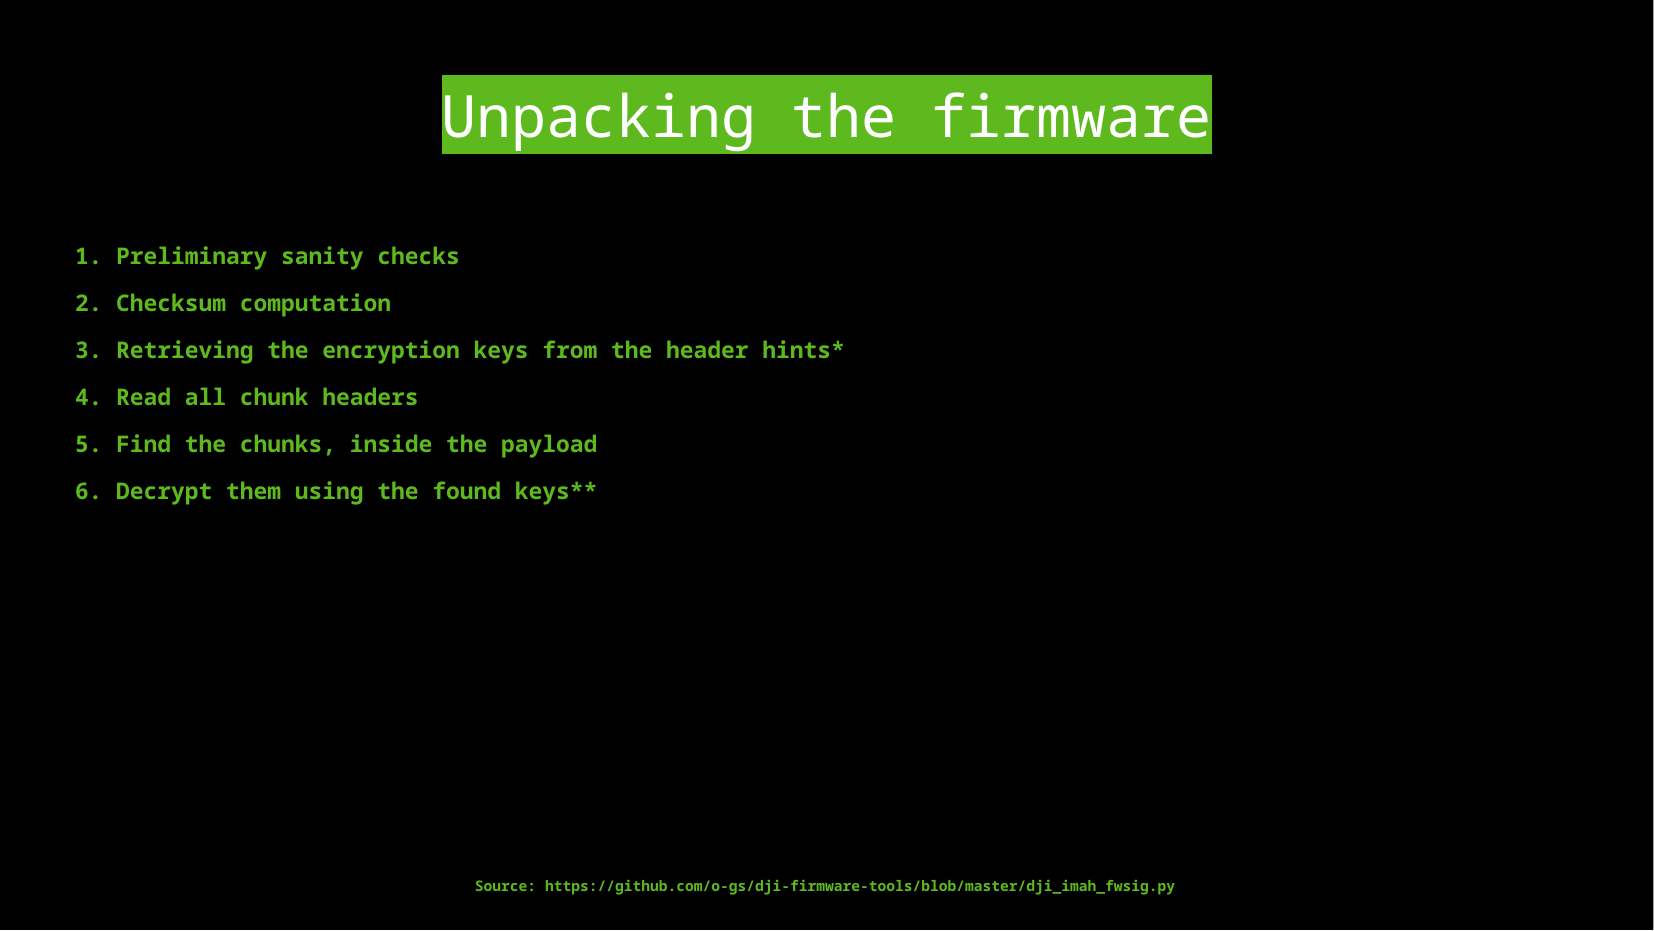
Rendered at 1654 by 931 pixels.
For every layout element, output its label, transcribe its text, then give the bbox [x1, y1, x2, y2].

text_box Source: https://github.com/o-gs/dji-firmware-tools/blob/master/dji_imah_fwsig.py [75, 862, 1576, 901]
title Unpacking the firmware [82, 37, 1571, 193]
text_box 1. Preliminary sanity checks 2. Checksum computation 3. Retrieving the encryption keys from the header hints* 4. Read all chunk headers 5. Find the chunks, inside the payload 6. Decrypt them using the found keys** [75, 225, 1576, 788]
